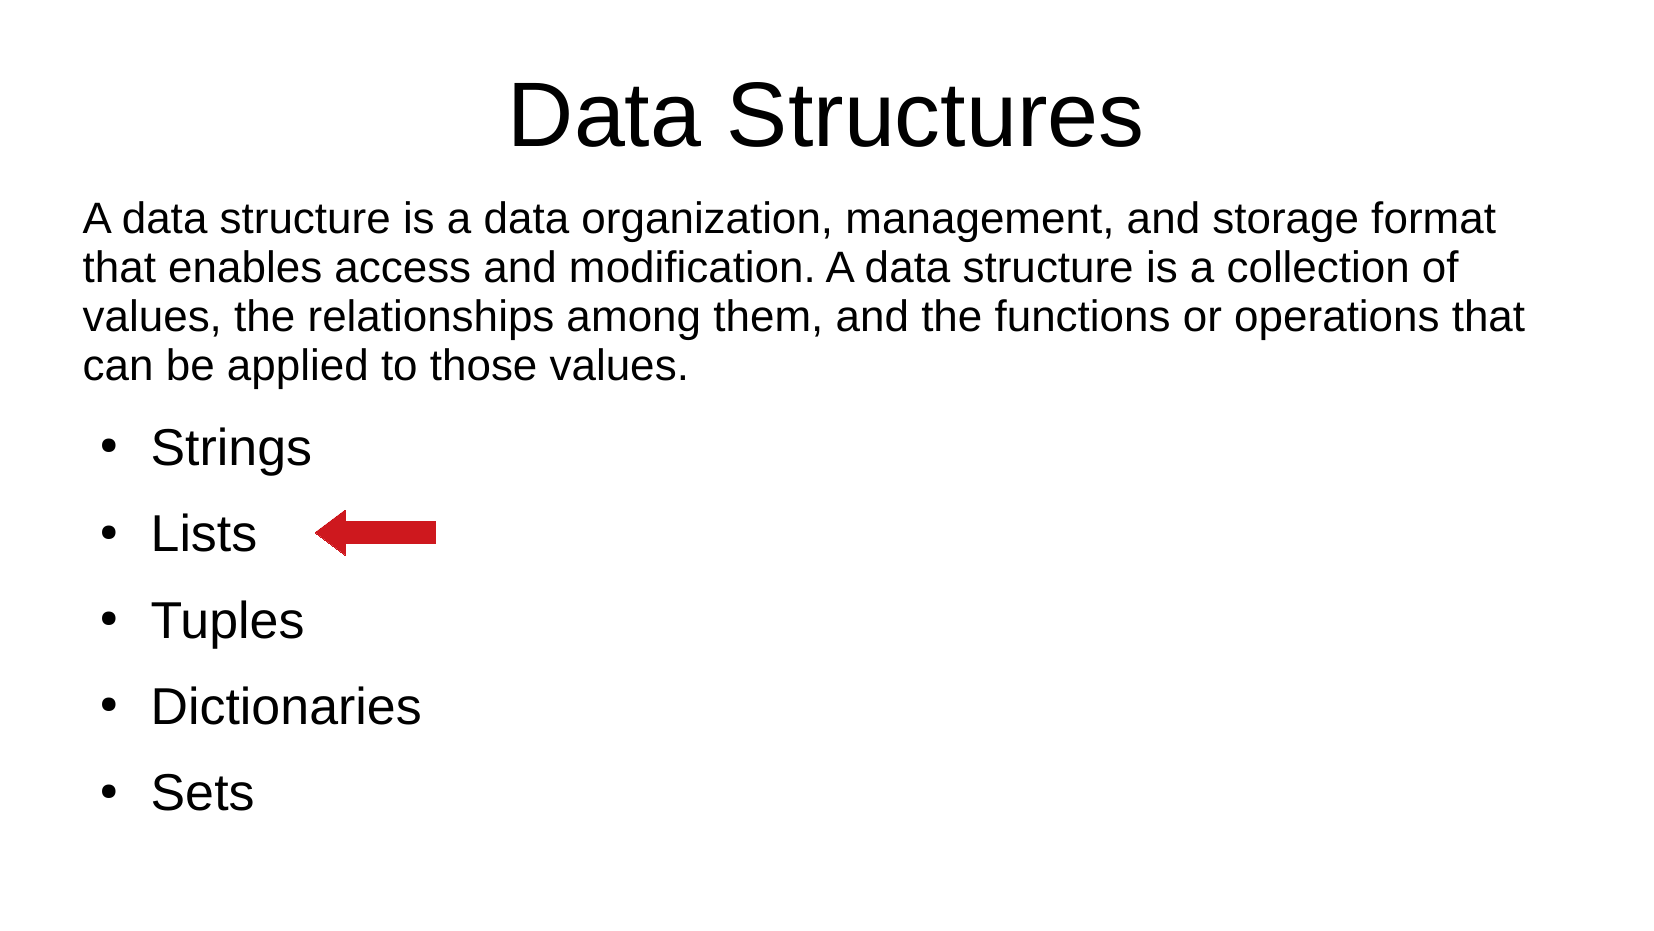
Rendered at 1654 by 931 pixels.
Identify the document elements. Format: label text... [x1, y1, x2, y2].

title Data Structures [82, 37, 1571, 193]
text_box [315, 510, 436, 556]
list A data structure is a data organization, management, and storage format that enables access and modification. A data structure is a collection of values, the relationships among them, and the functions or operations that can be applied to those values. Strings Lists Tuples Dictionaries Sets [82, 193, 1571, 826]
